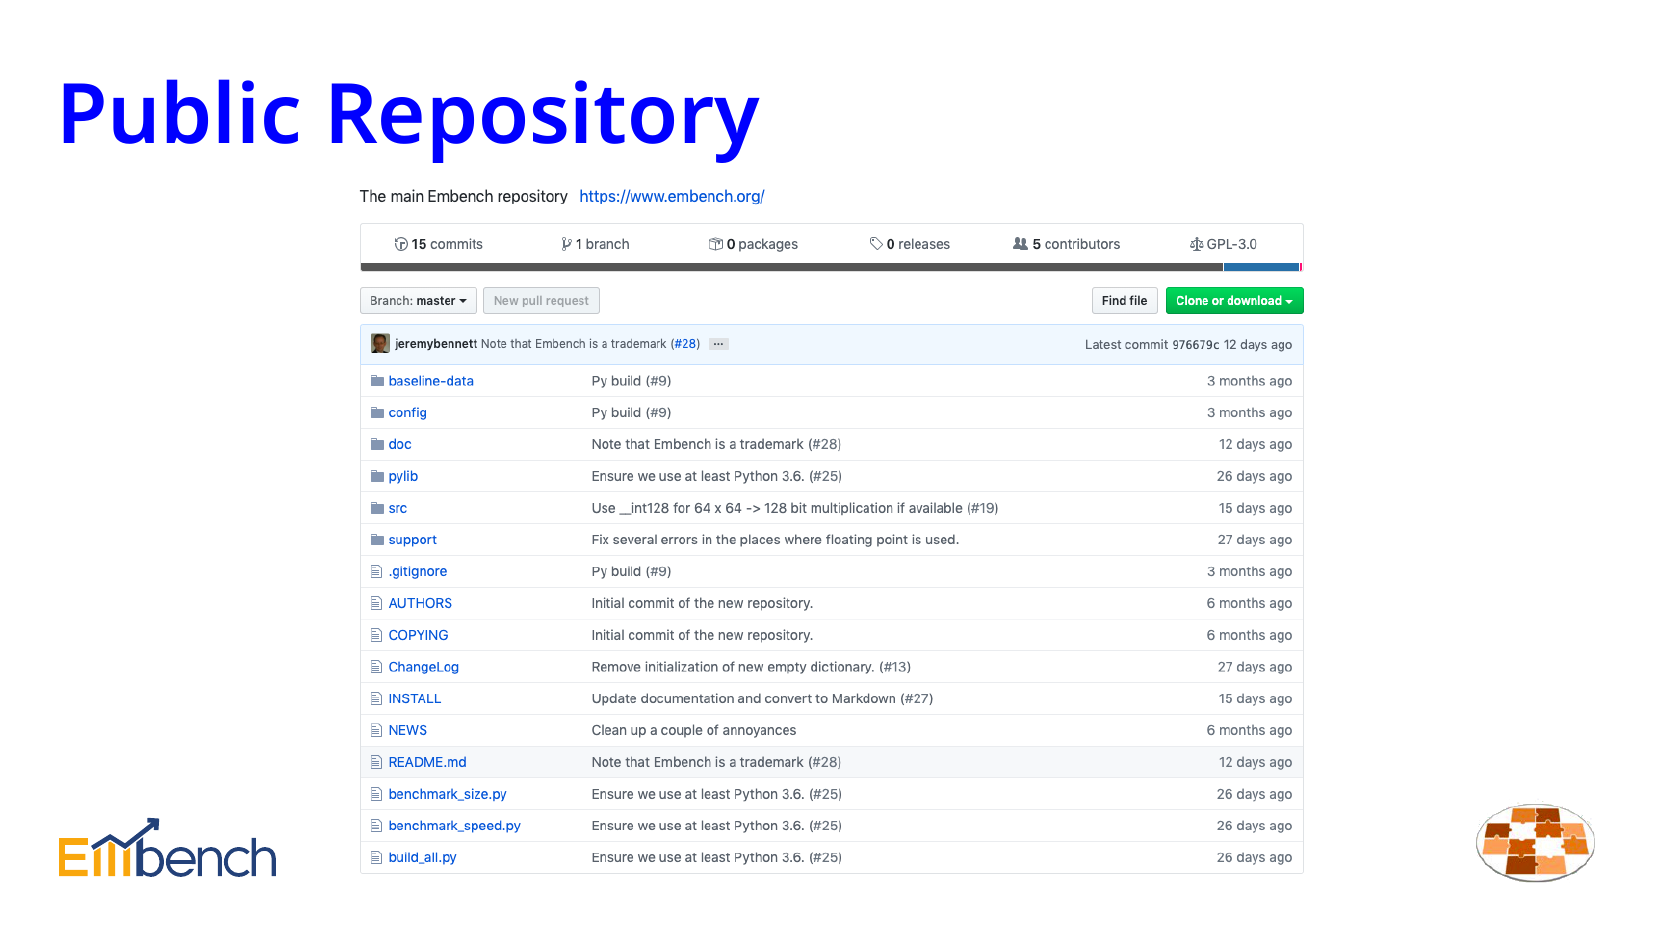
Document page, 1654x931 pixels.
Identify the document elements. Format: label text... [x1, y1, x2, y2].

title Public Repository [56, 49, 1597, 173]
picture [346, 177, 1308, 880]
picture [1476, 798, 1595, 883]
